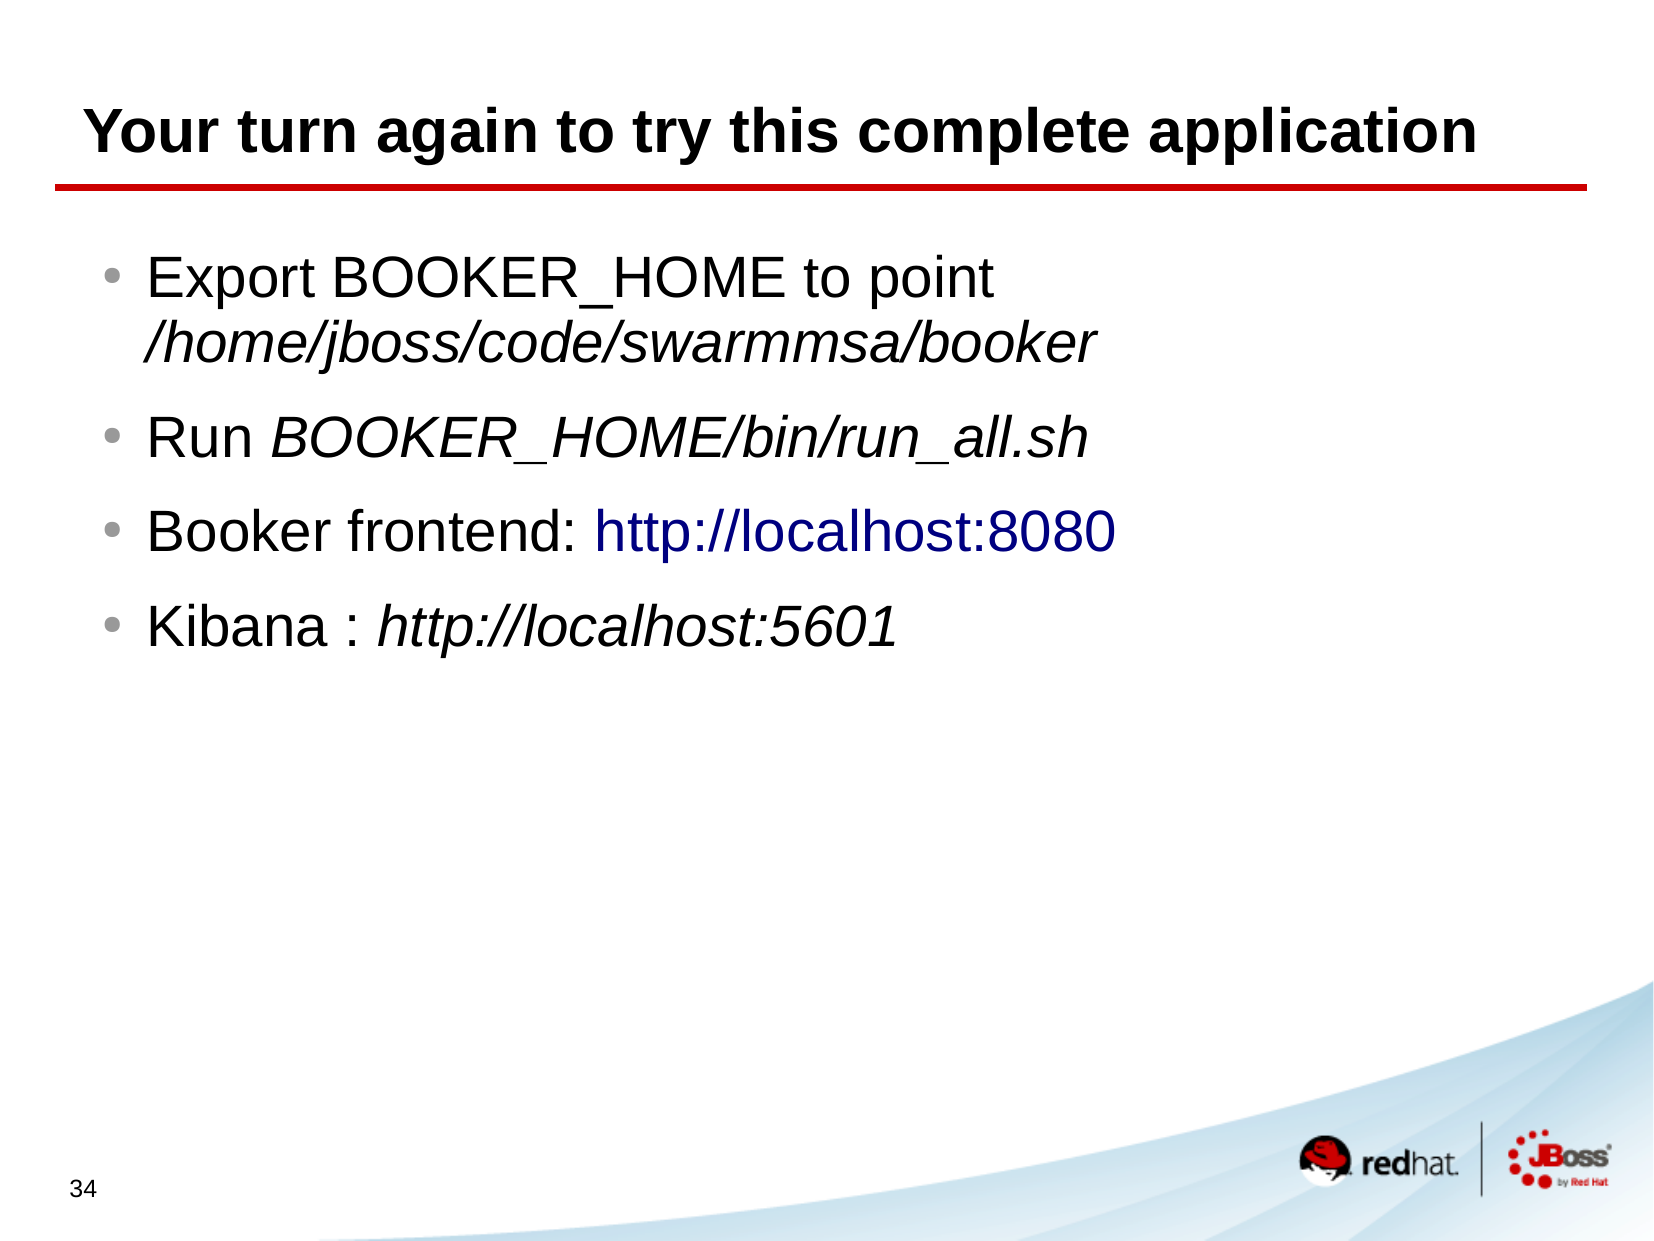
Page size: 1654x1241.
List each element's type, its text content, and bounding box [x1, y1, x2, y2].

title Your turn again to try this complete application [82, 37, 1571, 226]
list Export BOOKER_HOME to point /home/jboss/code/swarmmsa/booker Run BOOKER_HOME/bin/run_all.sh Booker frontend: http://localhost:8080 Kibana : http://localhost:5601 [86, 244, 1576, 1039]
picture [0, 0, 1654, 1241]
